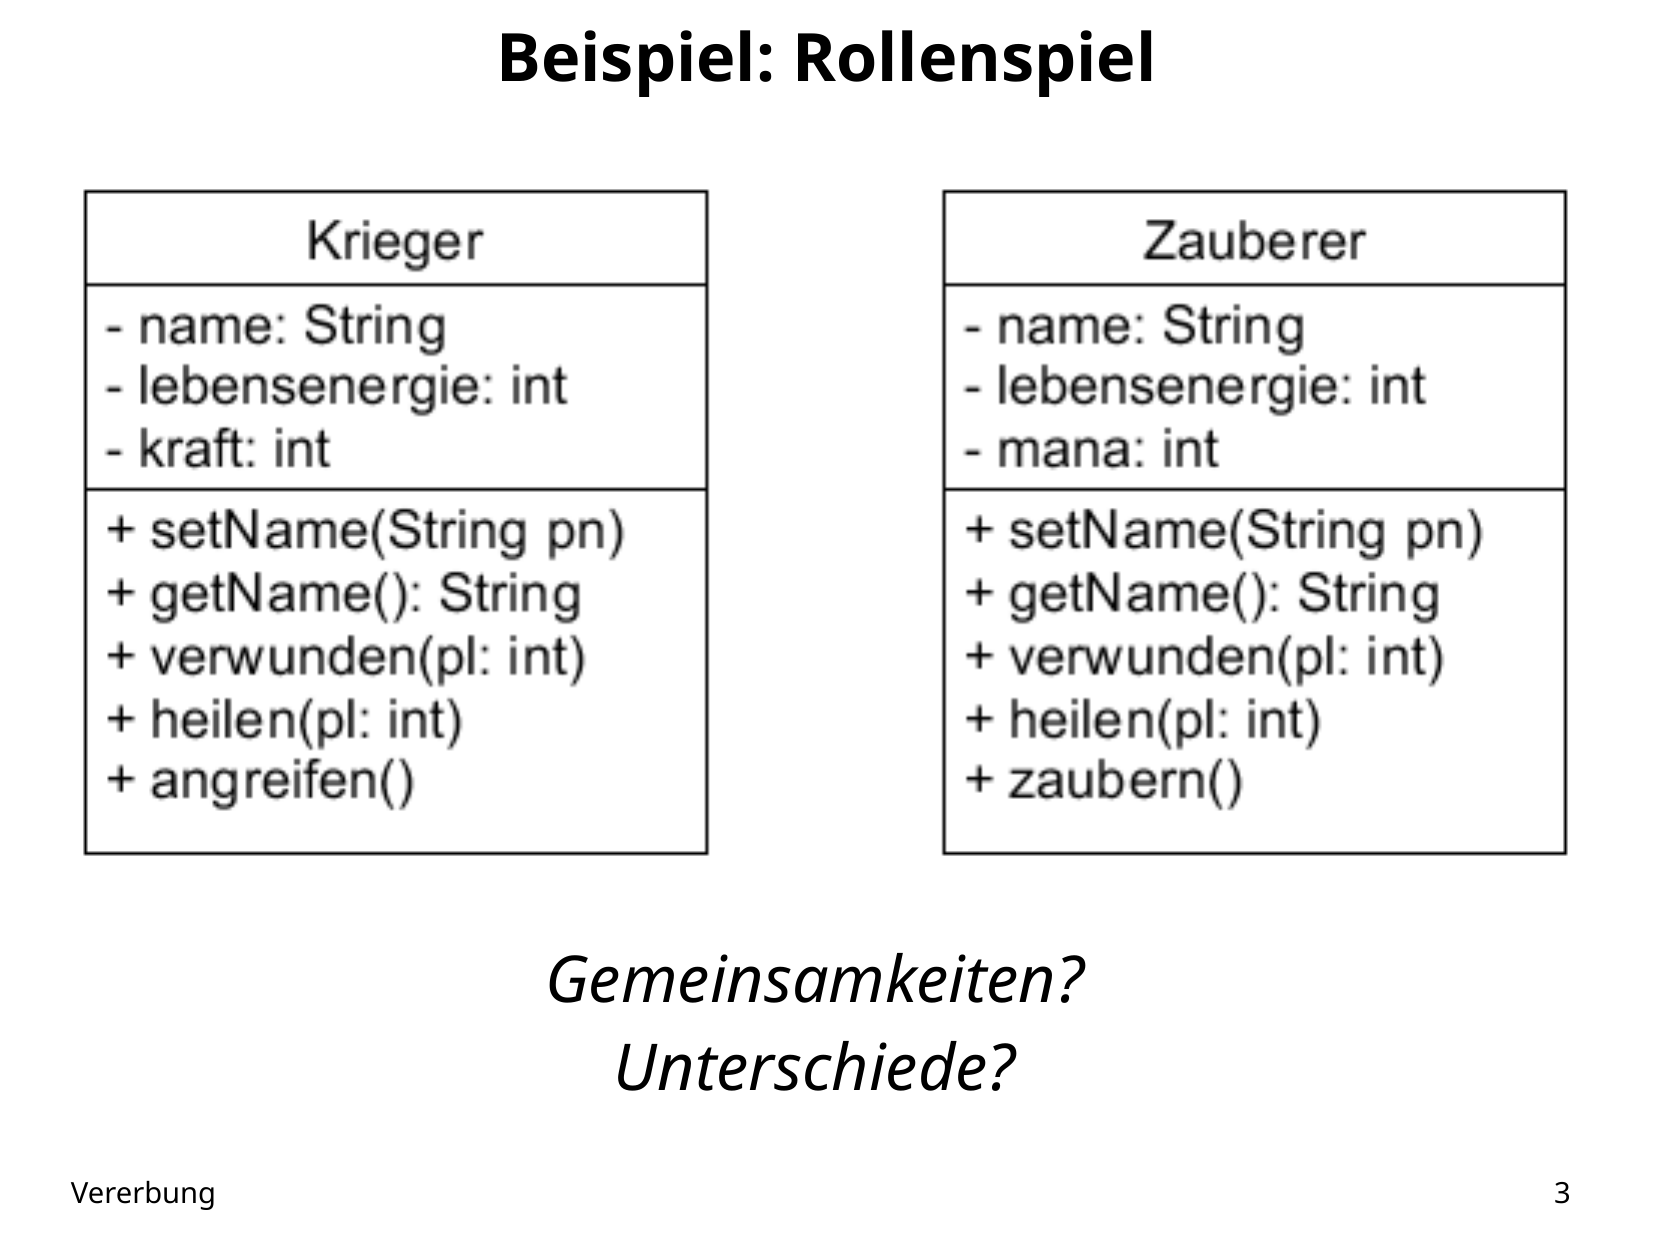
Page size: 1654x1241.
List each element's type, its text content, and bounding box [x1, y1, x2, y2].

title Beispiel: Rollenspiel [0, 5, 1654, 107]
list Gemeinsamkeiten? Unterschiede? [82, 933, 1548, 1111]
picture [82, 188, 1571, 859]
